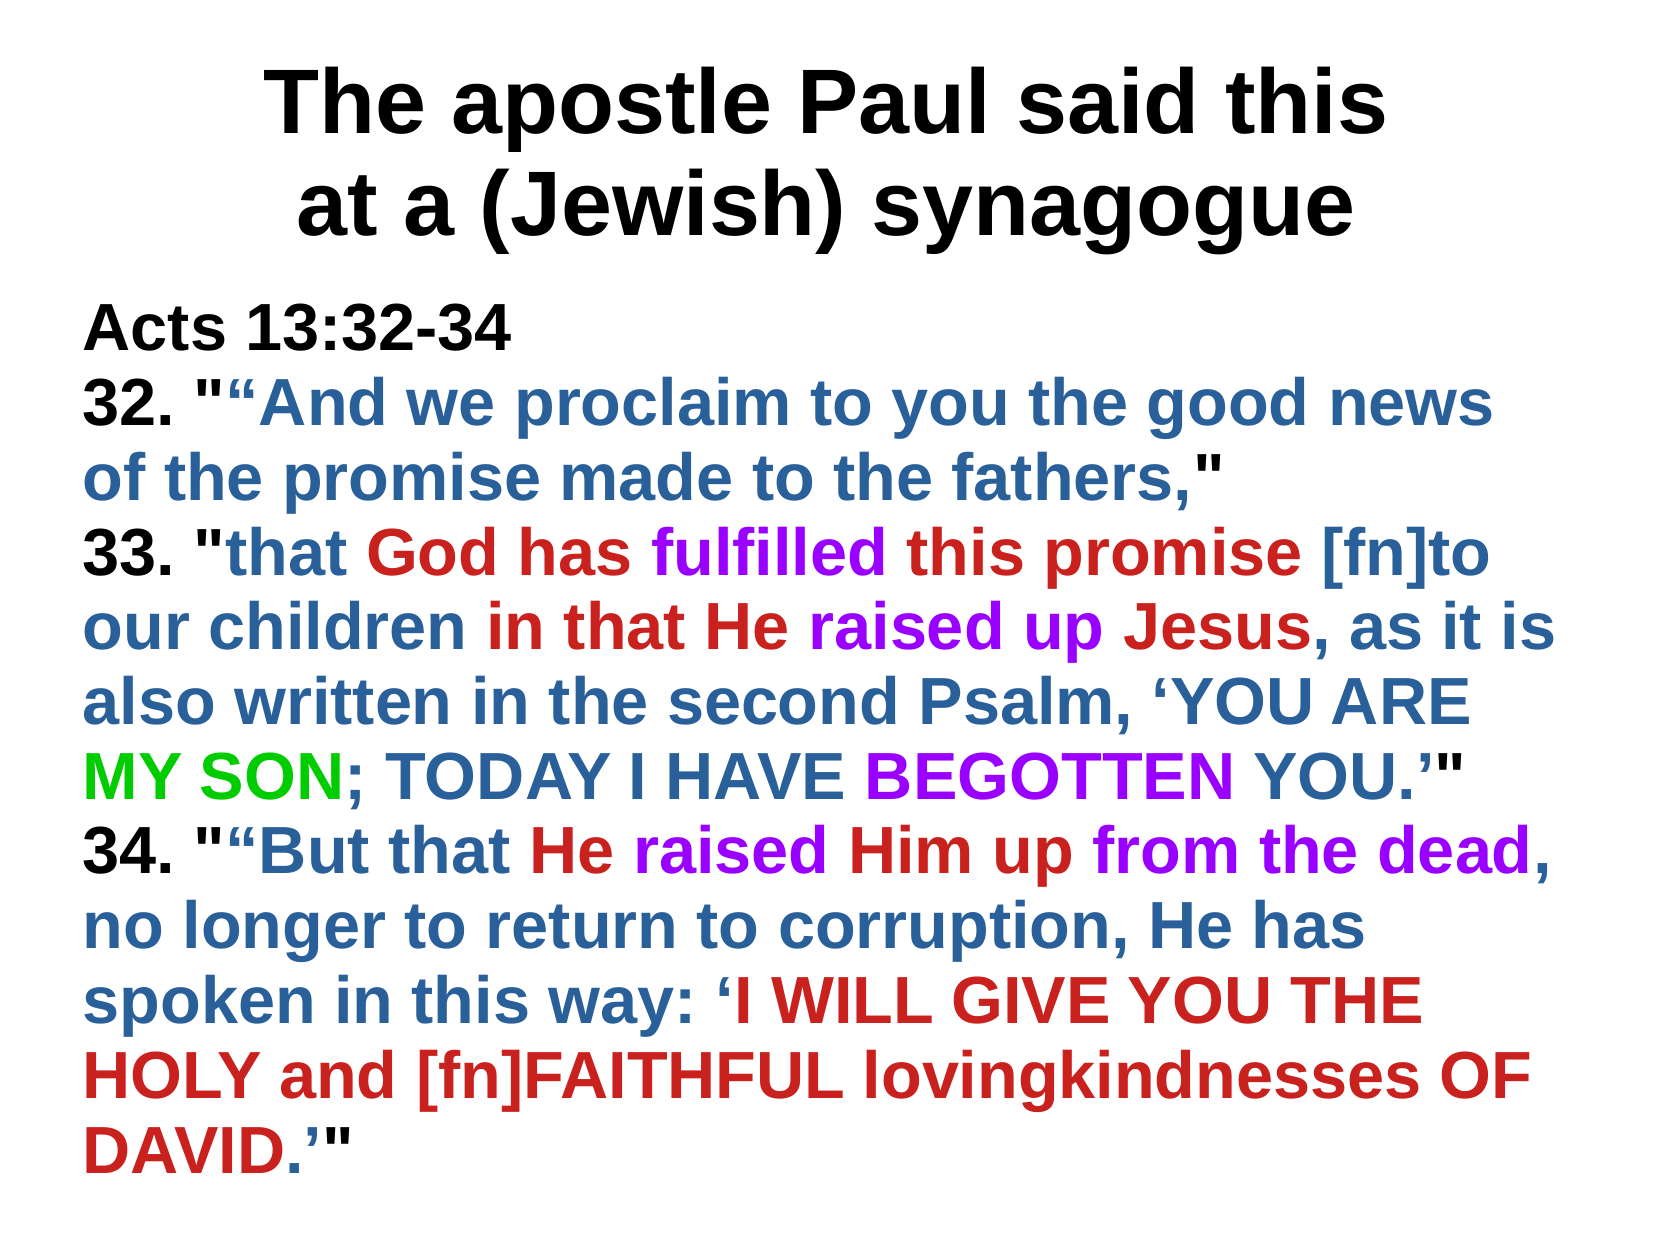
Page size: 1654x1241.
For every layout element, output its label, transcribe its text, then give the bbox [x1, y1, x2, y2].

list Acts 13:32-34 32. "“And we proclaim to you the good news of the promise made to the fathers," 33. "that God has fulfilled this promise [fn]to our children in that He raised up Jesus, as it is also written in the second Psalm, ‘YOU ARE MY SON; TODAY I HAVE BEGOTTEN YOU.’" 34. "“But that He raised Him up from the dead, no longer to return to corruption, He has spoken in this way: ‘I WILL GIVE YOU THE HOLY and [fn]FAITHFUL lovingkindnesses OF DAVID.’" [82, 290, 1571, 1188]
title The apostle Paul said this at a (Jewish) synagogue [82, 49, 1571, 257]
